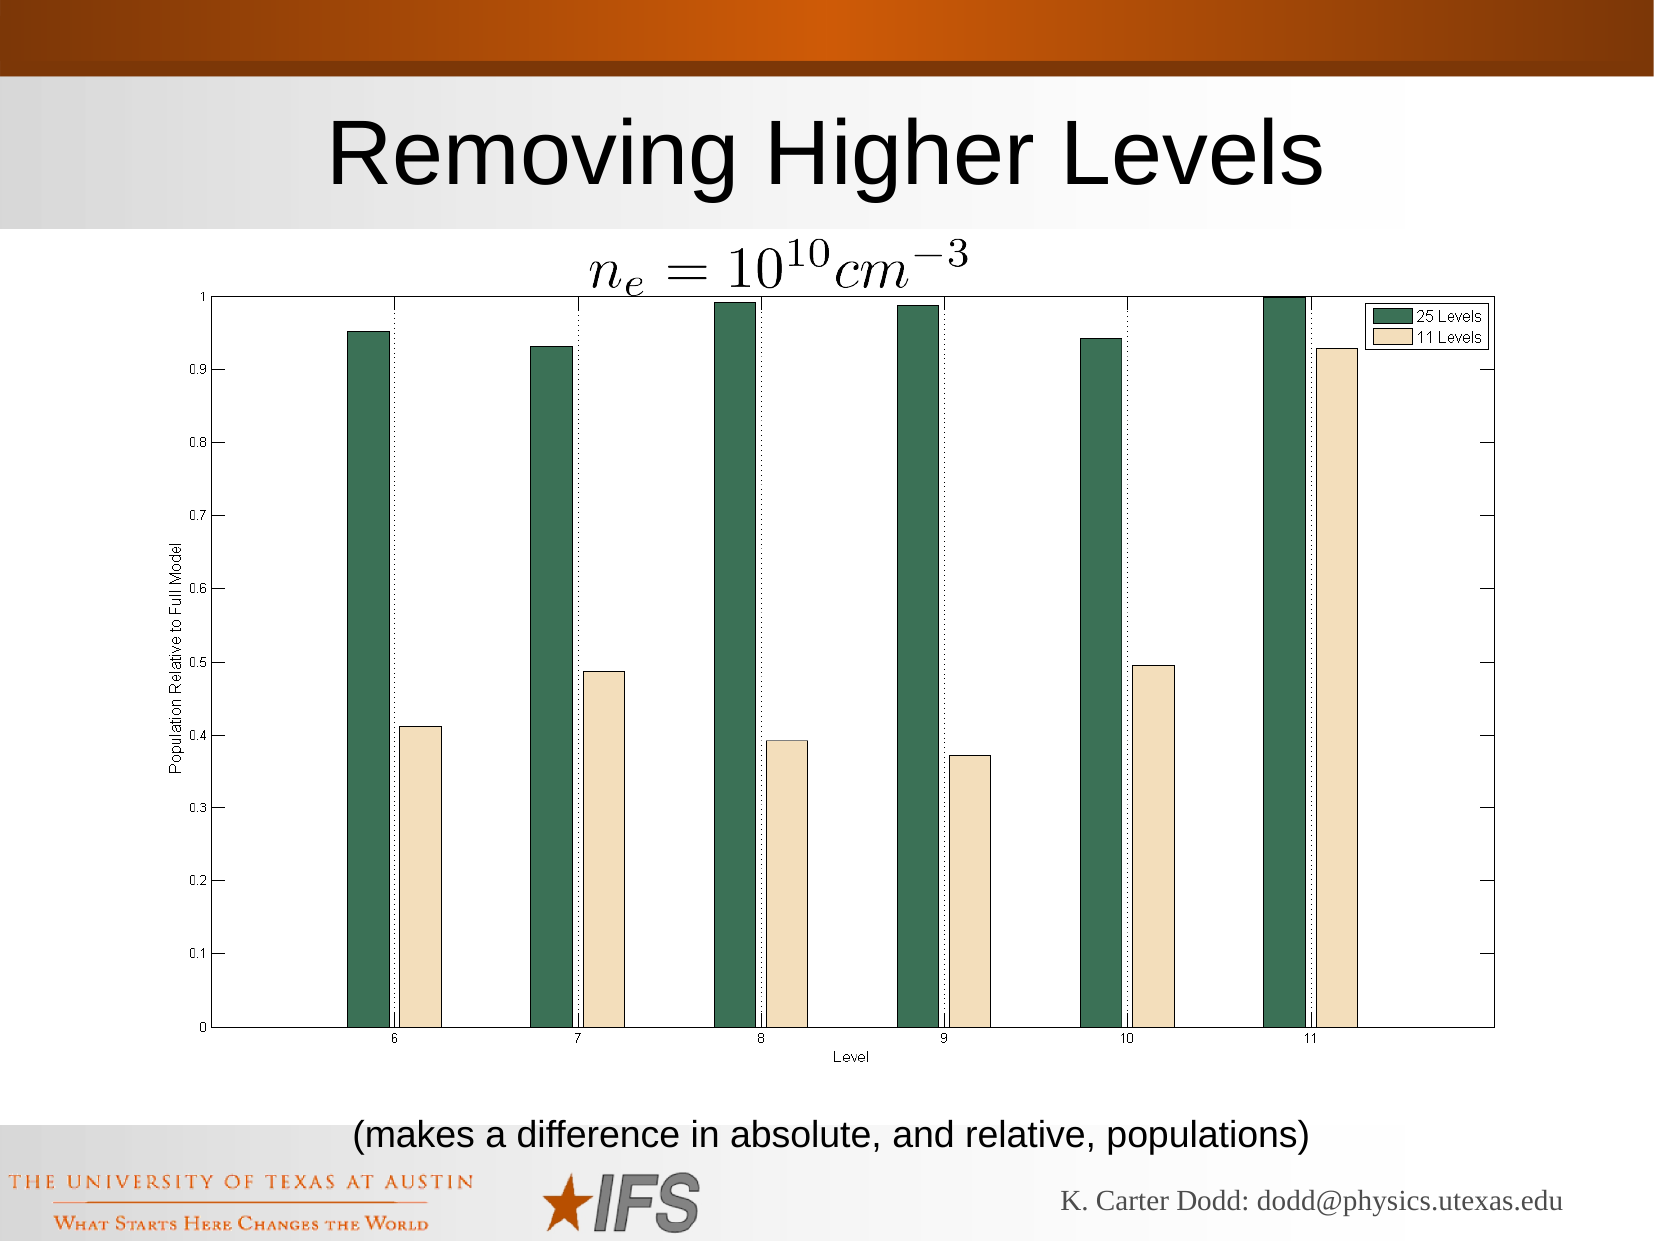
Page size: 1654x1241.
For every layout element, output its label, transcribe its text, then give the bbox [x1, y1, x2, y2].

picture [0, 0, 1654, 1241]
title Removing Higher Levels [82, 56, 1571, 229]
text_box (makes a difference in absolute, and relative, populations) [337, 1105, 1327, 1163]
